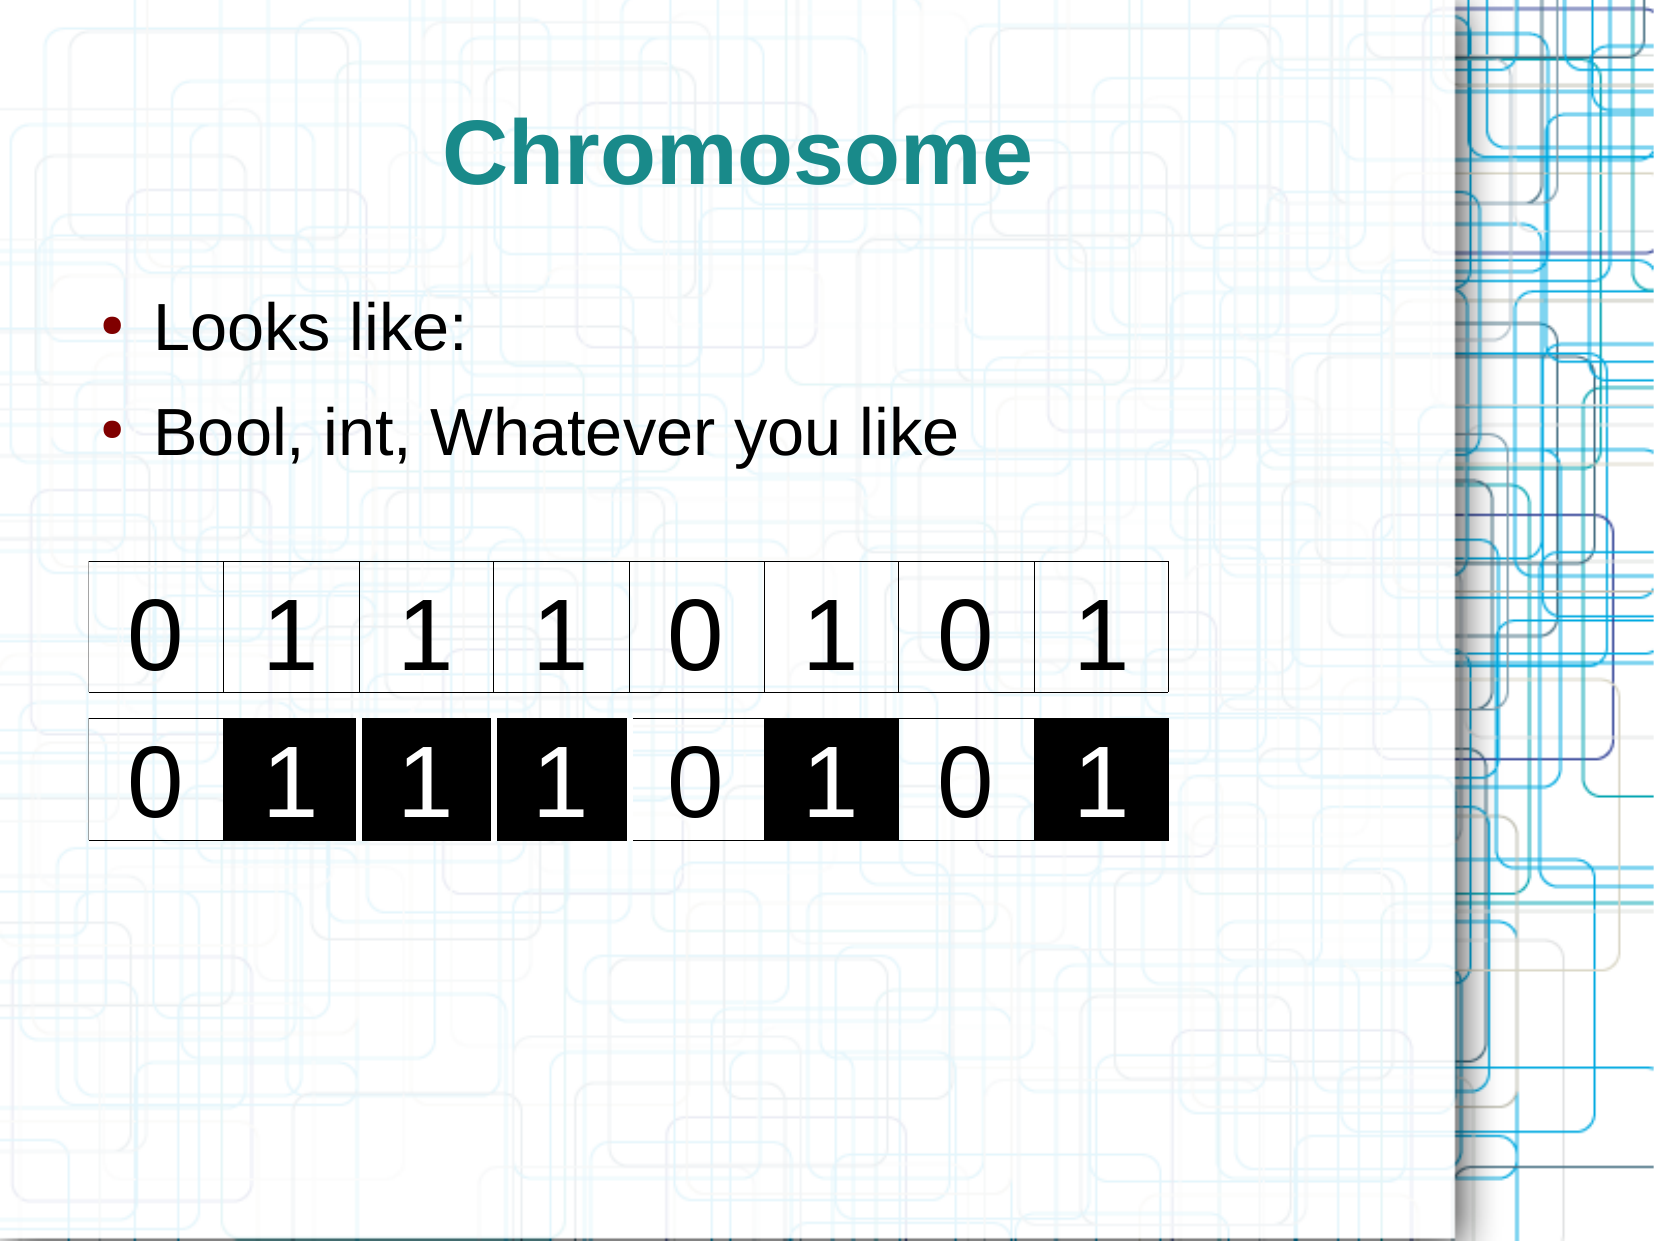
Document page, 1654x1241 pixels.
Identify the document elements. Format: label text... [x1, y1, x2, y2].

chart [88, 561, 1577, 947]
list Looks like: Bool, int, Whatever you like [82, 290, 1571, 681]
picture [0, 0, 1654, 1241]
title Chromosome [59, 49, 1418, 257]
